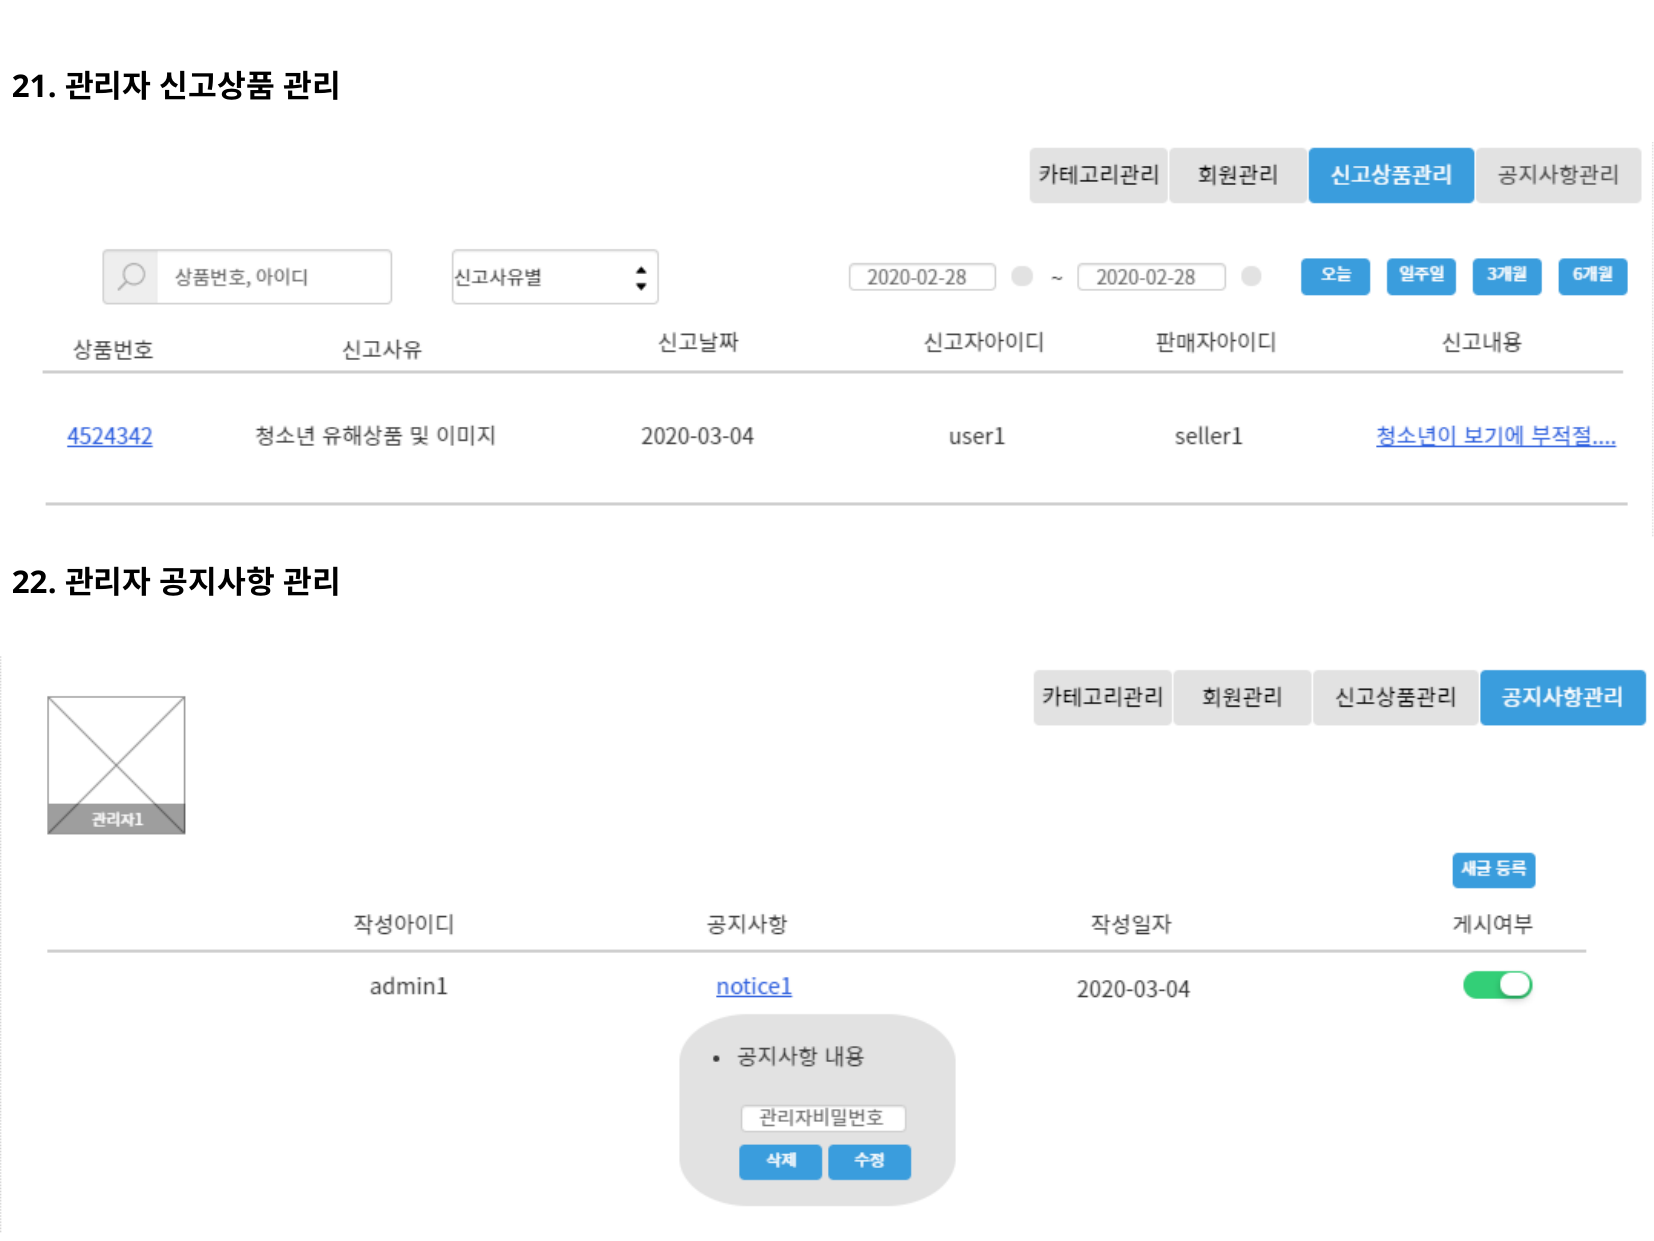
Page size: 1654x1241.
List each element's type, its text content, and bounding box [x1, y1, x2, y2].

picture [0, 655, 1654, 1234]
text_box 22. 관리자 공지사항 관리 [11, 537, 768, 624]
picture [0, 142, 1654, 538]
text_box 21. 관리자 신고상품 관리 [11, 41, 768, 128]
